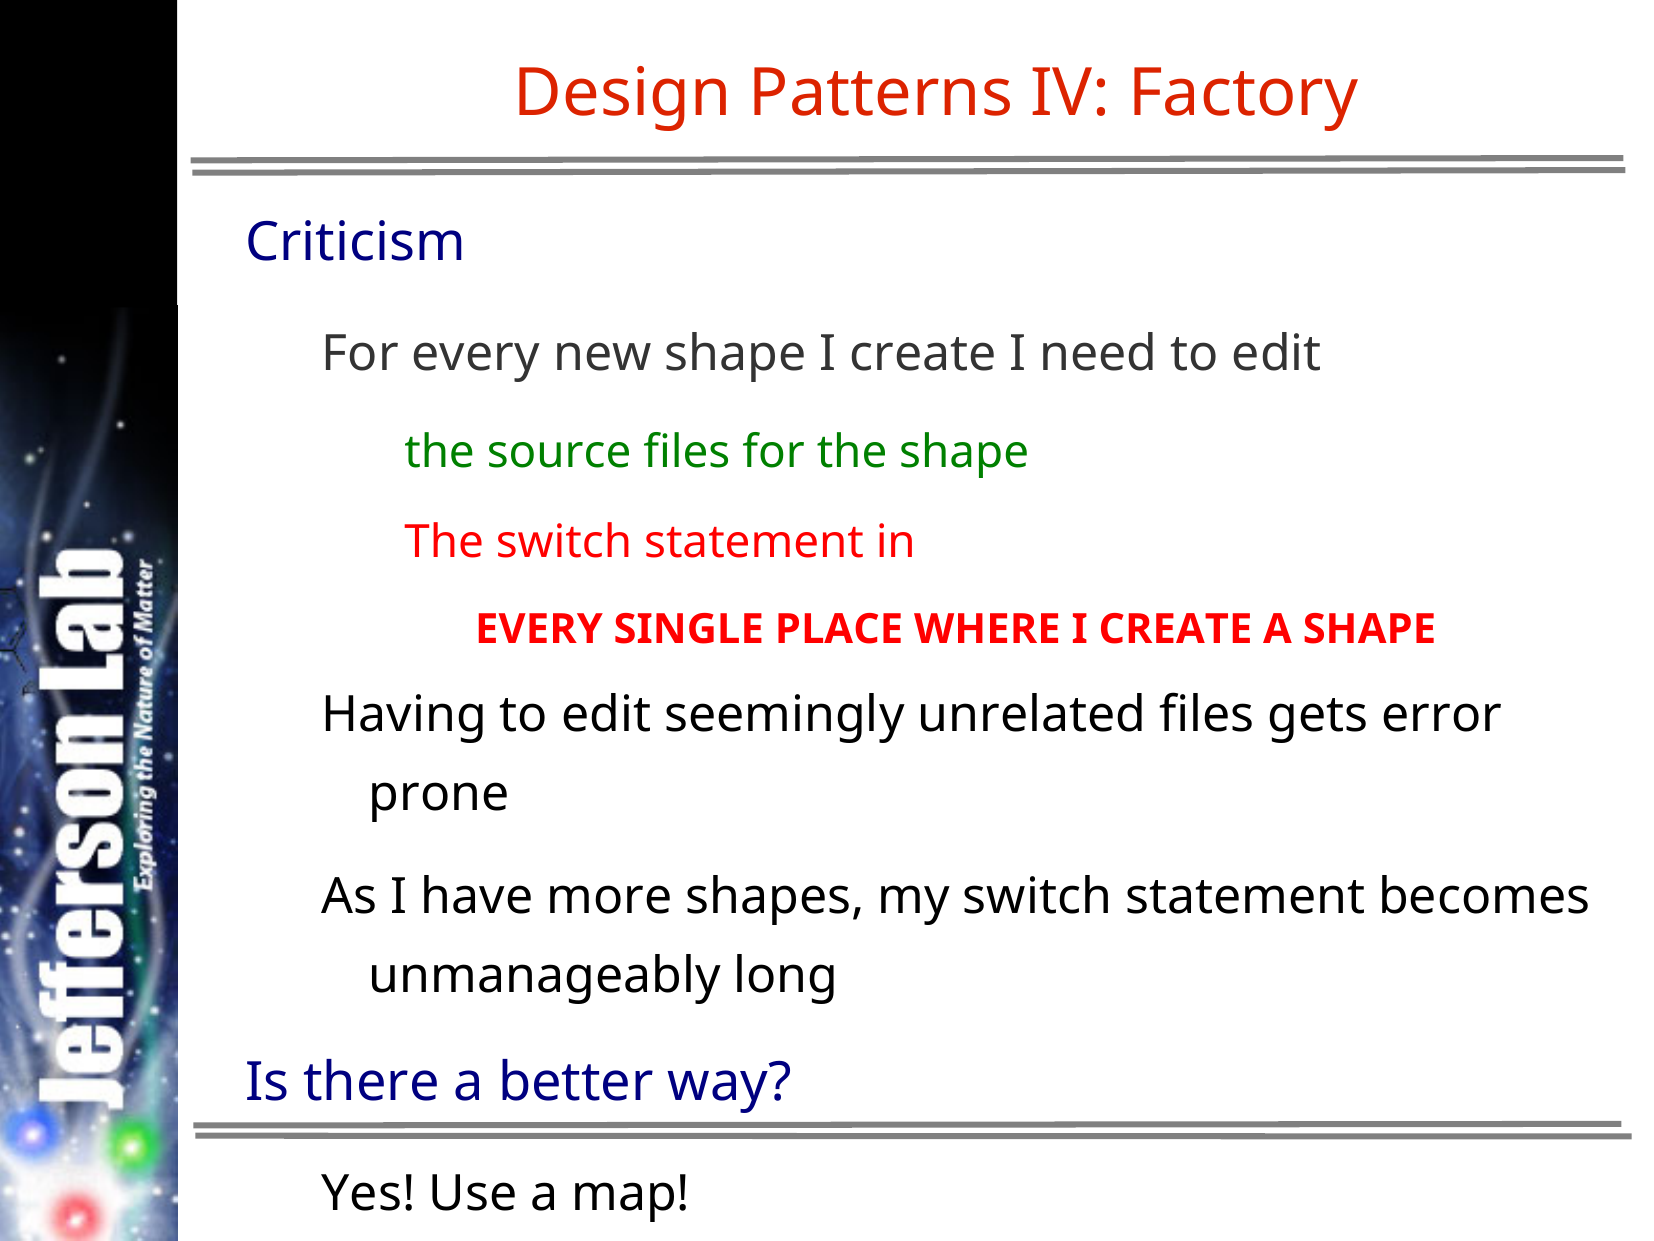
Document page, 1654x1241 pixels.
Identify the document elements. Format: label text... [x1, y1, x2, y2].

list Criticism For every new shape I create I need to edit the source files for the shape The switch statement in EVERY SINGLE PLACE WHERE I CREATE A SHAPE Having to edit seemingly unrelated files gets error prone As I have more shapes, my switch statement becomes unmanageably long Is there a better way? Yes! Use a map! [227, 190, 1628, 1122]
picture [0, 308, 178, 1241]
title Design Patterns IV: Factory [235, 17, 1638, 149]
